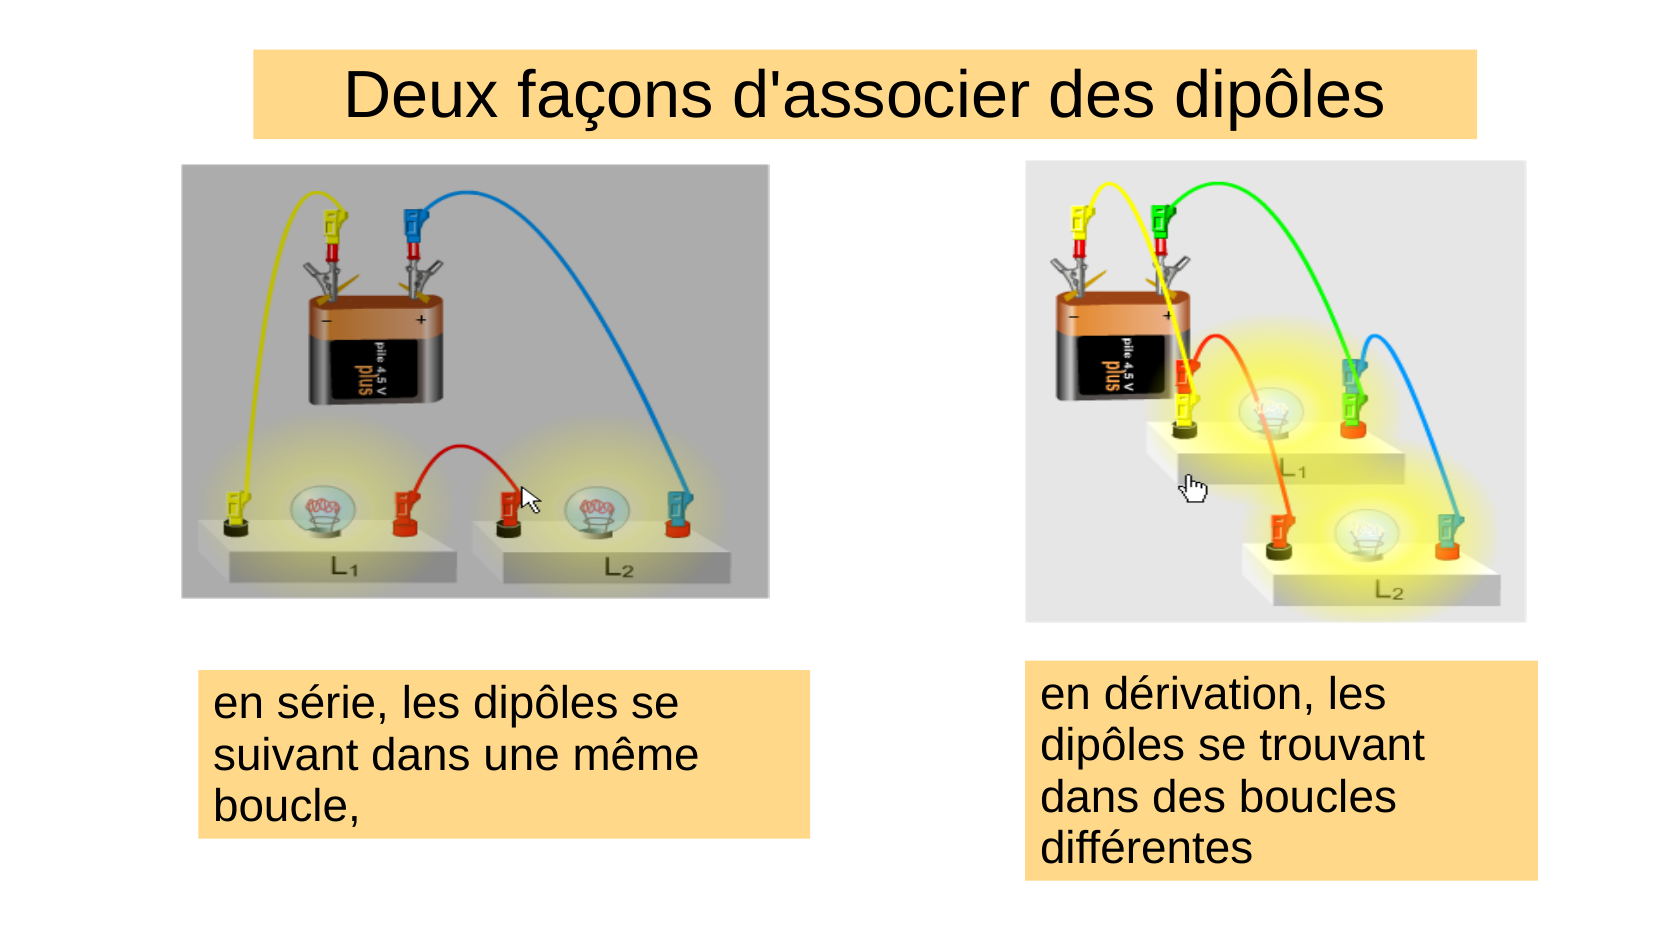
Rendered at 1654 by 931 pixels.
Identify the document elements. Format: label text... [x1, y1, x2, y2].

text_box en série, les dipôles se suivant dans une même boucle, [198, 670, 811, 839]
text_box Deux façons d'associer des dipôles [253, 49, 1478, 140]
text_box en dérivation, les dipôles se trouvant dans des boucles différentes [1025, 660, 1538, 881]
picture [1025, 160, 1527, 624]
picture [181, 164, 770, 599]
